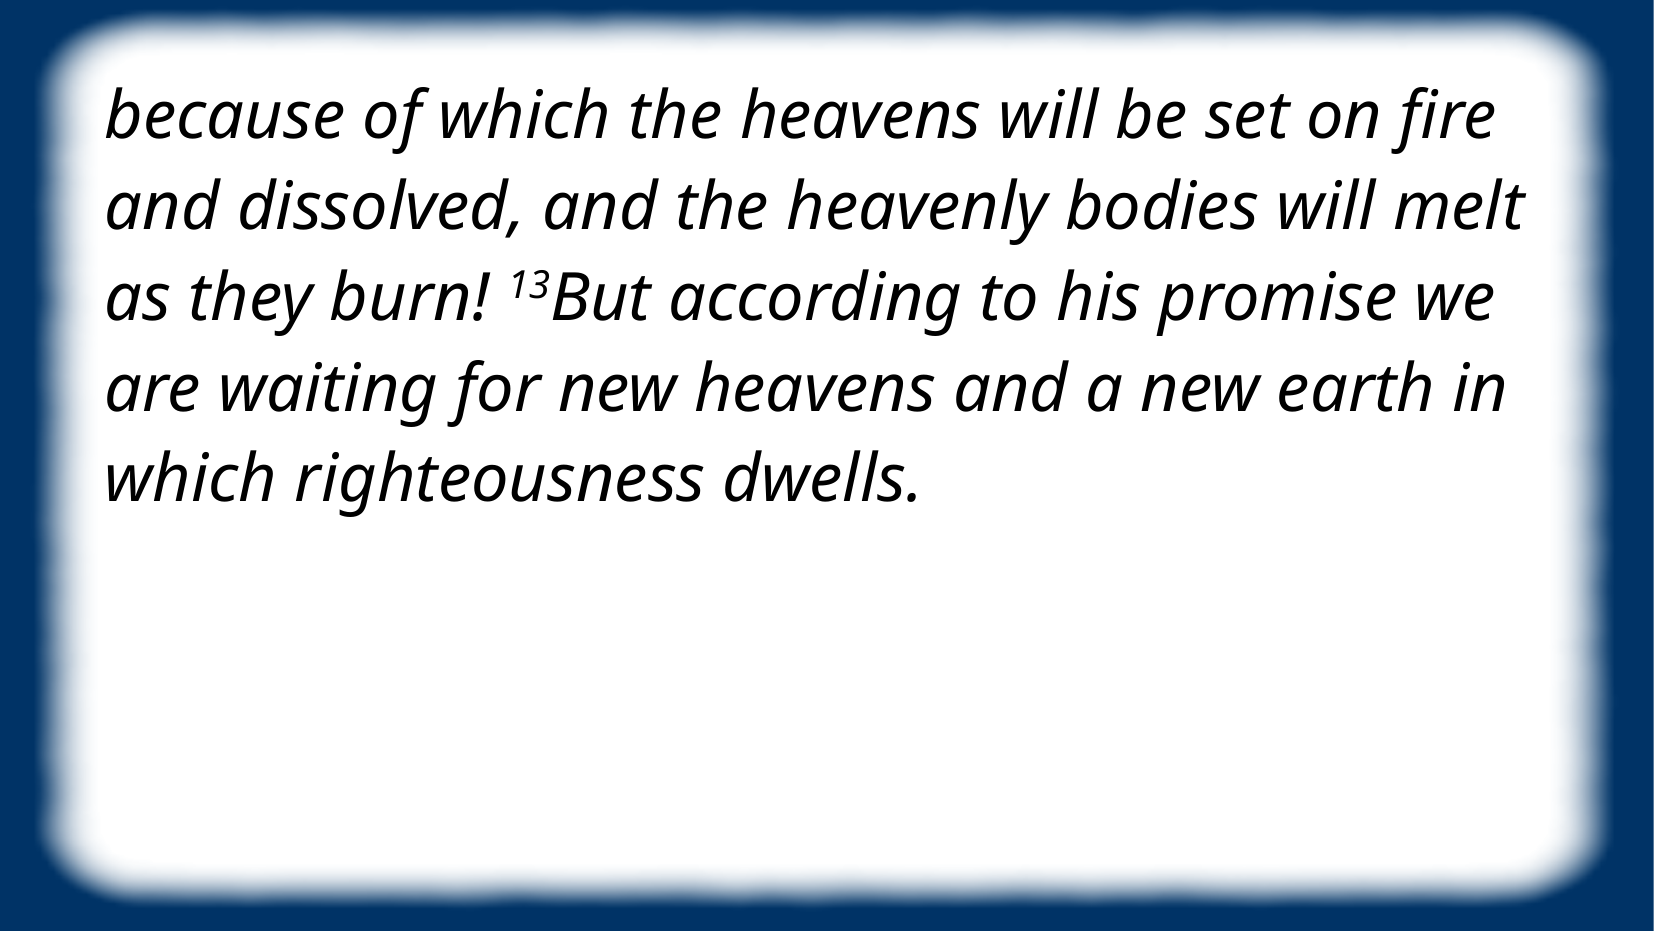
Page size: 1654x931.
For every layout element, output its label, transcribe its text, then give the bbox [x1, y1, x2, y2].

picture [0, 0, 1654, 931]
text_box because of which the heavens will be set on fire and dissolved, and the heavenly bodies will melt as they burn! 13But according to his promise we are waiting for new heavens and a new earth in which righteousness dwells. [90, 60, 1576, 556]
